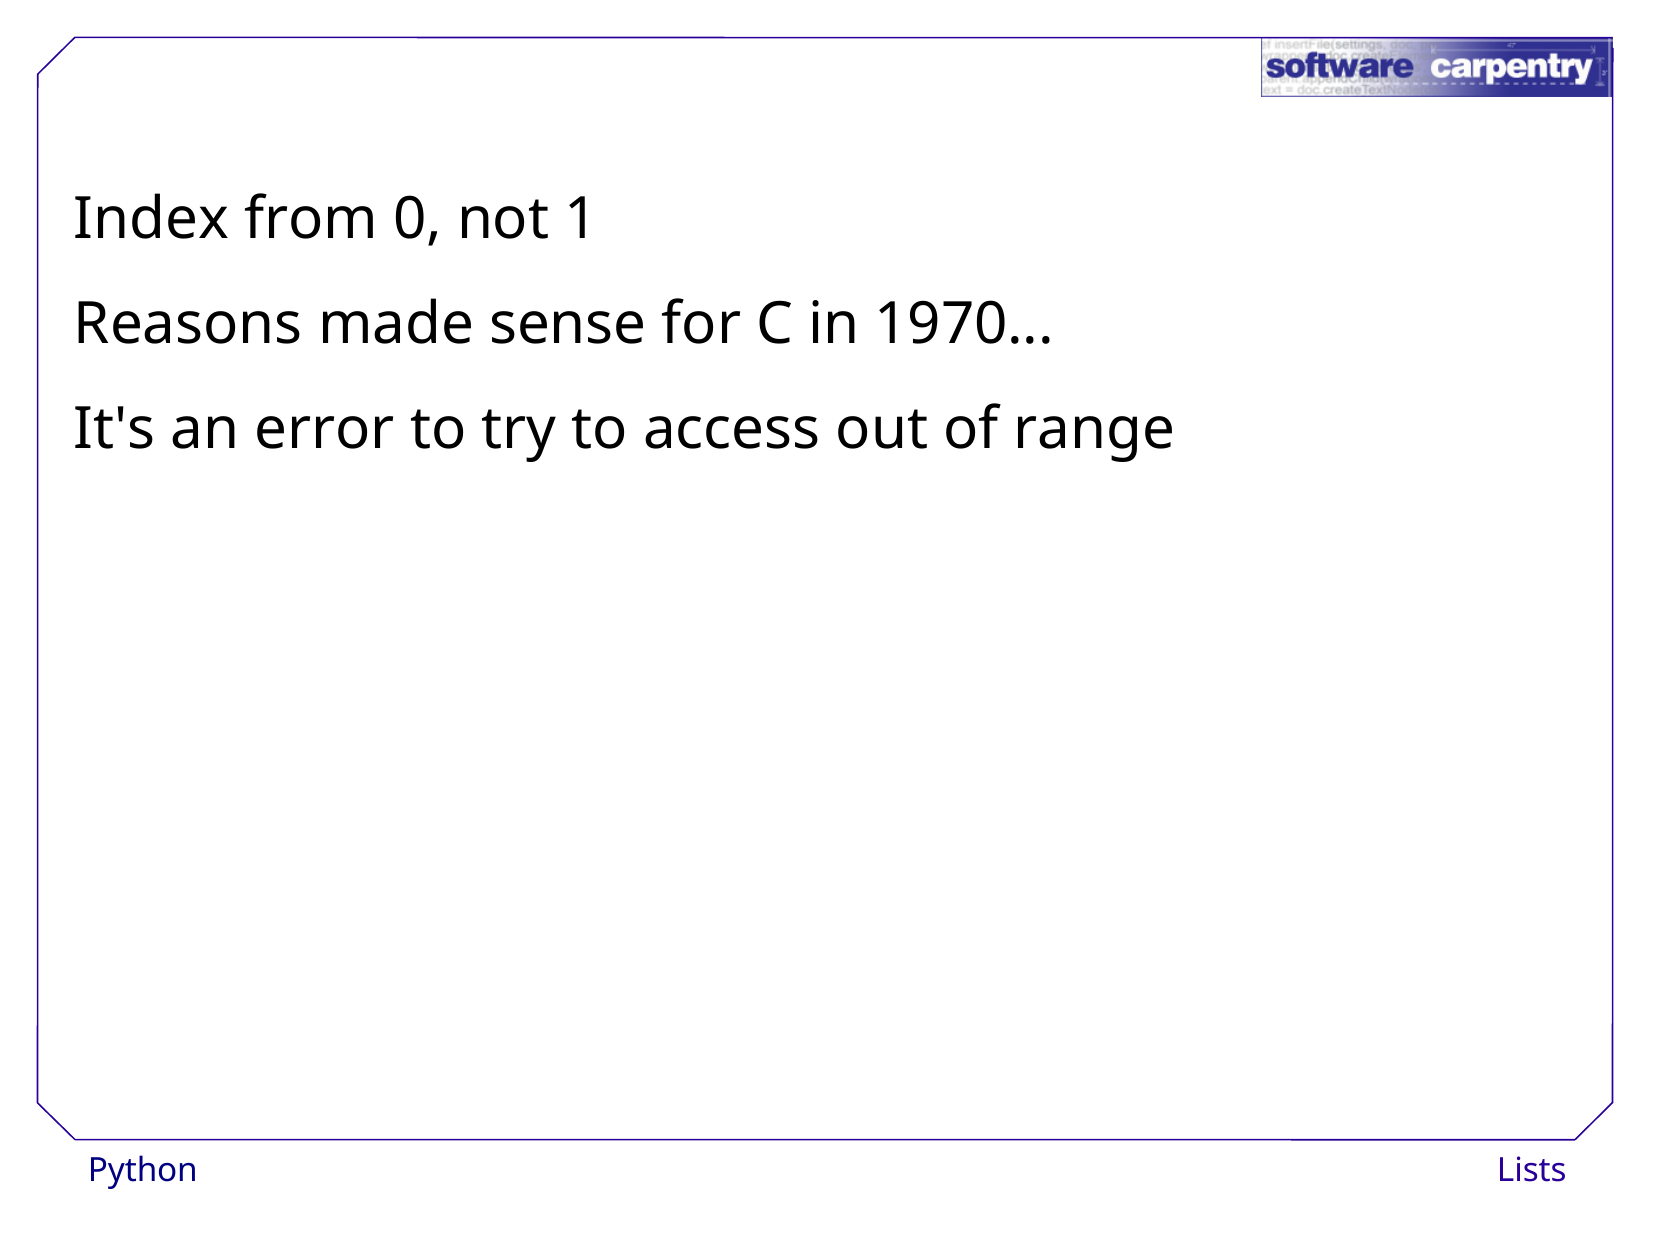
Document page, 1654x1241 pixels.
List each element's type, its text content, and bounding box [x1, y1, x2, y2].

text_box Index from 0, not 1 Reasons made sense for C in 1970... It's an error to try to access out of range [59, 138, 1341, 469]
picture [1261, 39, 1613, 97]
